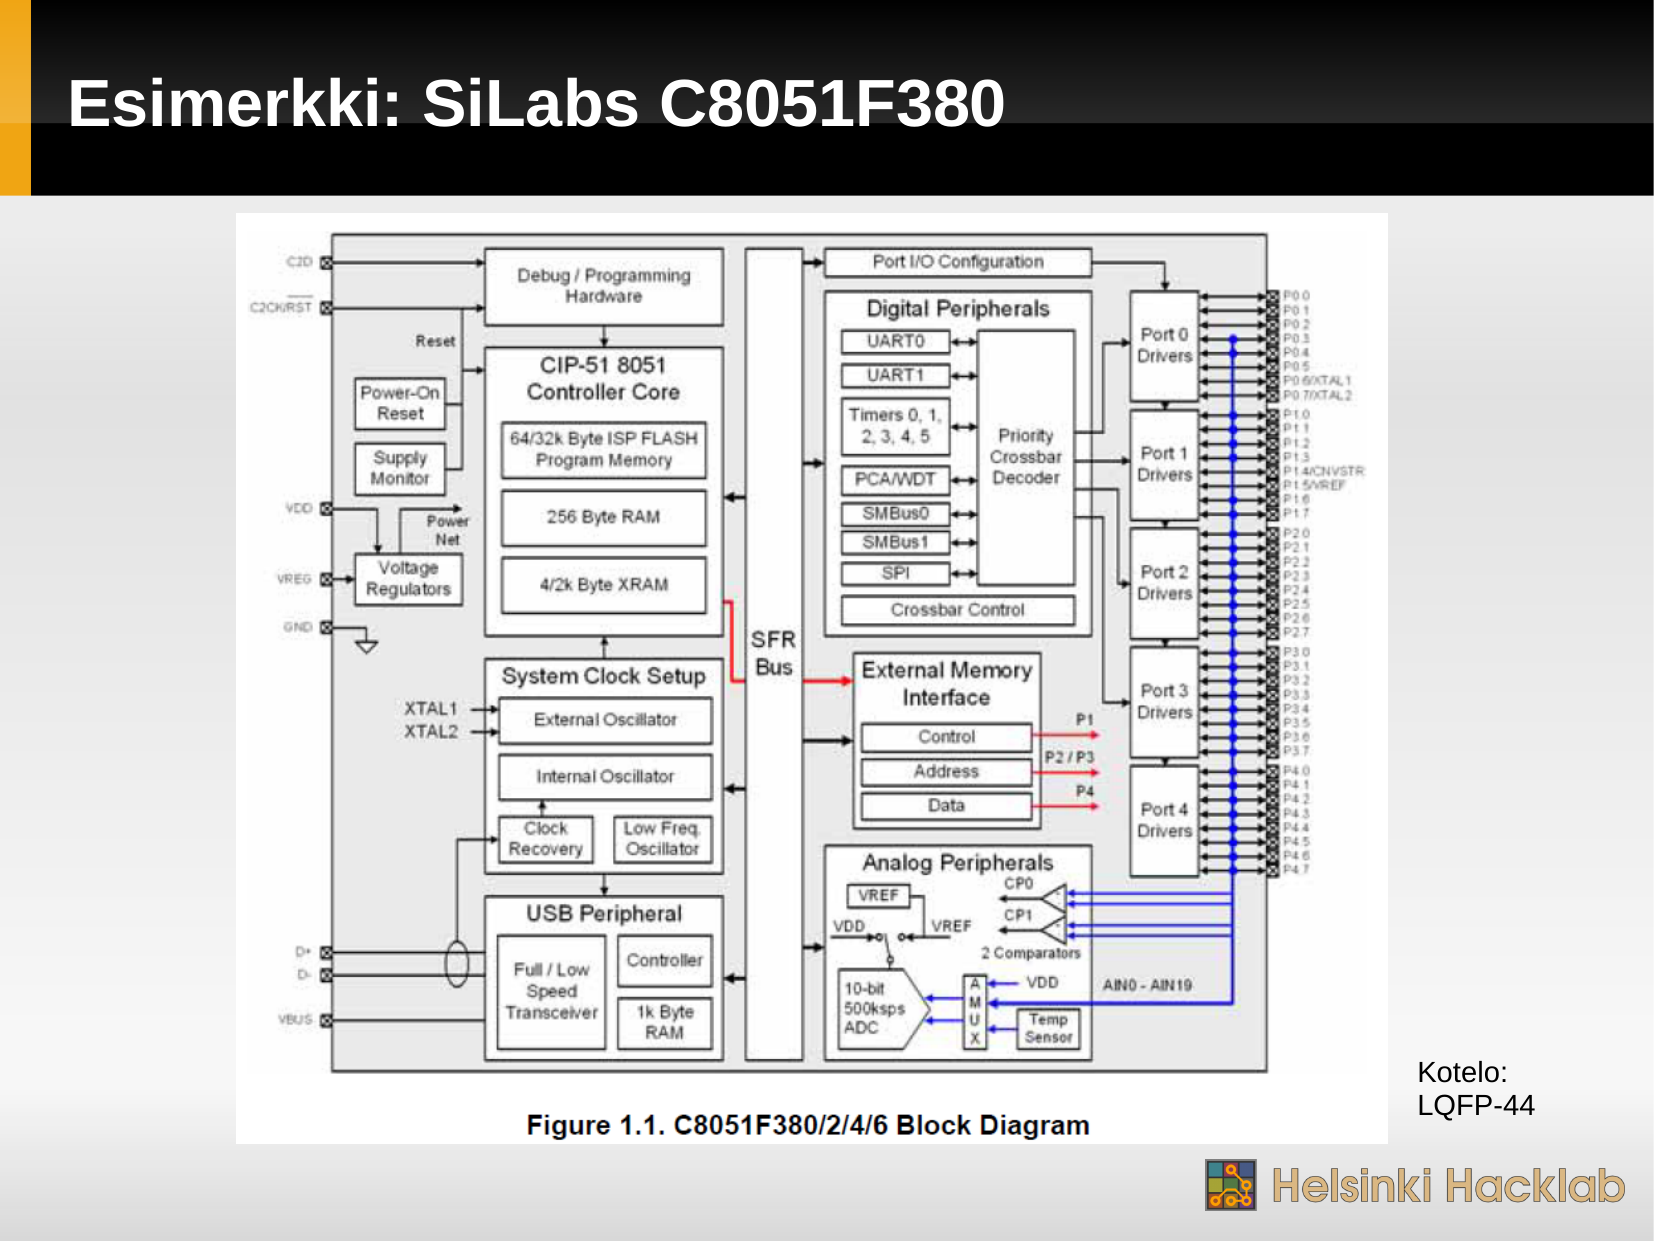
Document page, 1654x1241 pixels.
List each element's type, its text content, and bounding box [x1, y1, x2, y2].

title Esimerkki: SiLabs C8051F380 [67, 0, 1556, 208]
text_box Kotelo: LQFP-44 [1417, 1056, 1625, 1123]
picture [0, 0, 1654, 1241]
